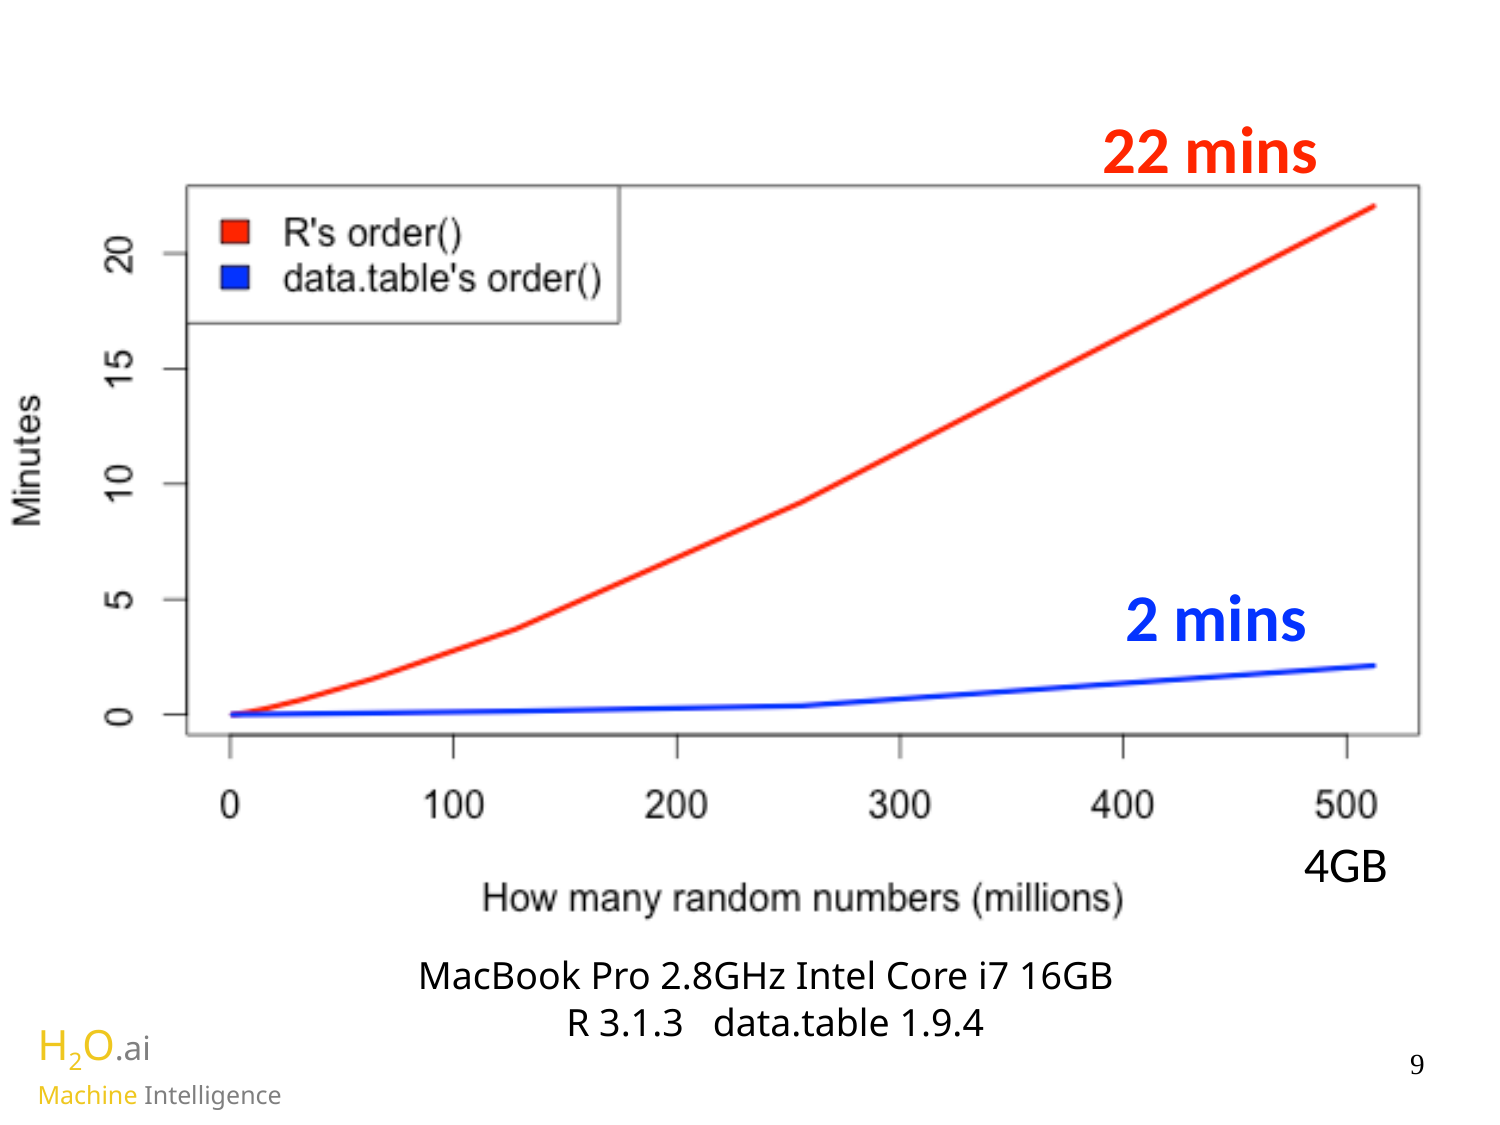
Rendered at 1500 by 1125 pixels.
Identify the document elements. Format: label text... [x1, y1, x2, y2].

text_box 22 mins [1094, 99, 1431, 195]
text_box 2 mins [1125, 575, 1418, 656]
text_box 4GB [1296, 824, 1396, 900]
picture [5, 152, 1435, 934]
text_box MacBook Pro 2.8GHz Intel Core i7 16GB [410, 944, 1249, 1005]
text_box R 3.1.3 data.table 1.9.4 [566, 998, 1172, 1044]
